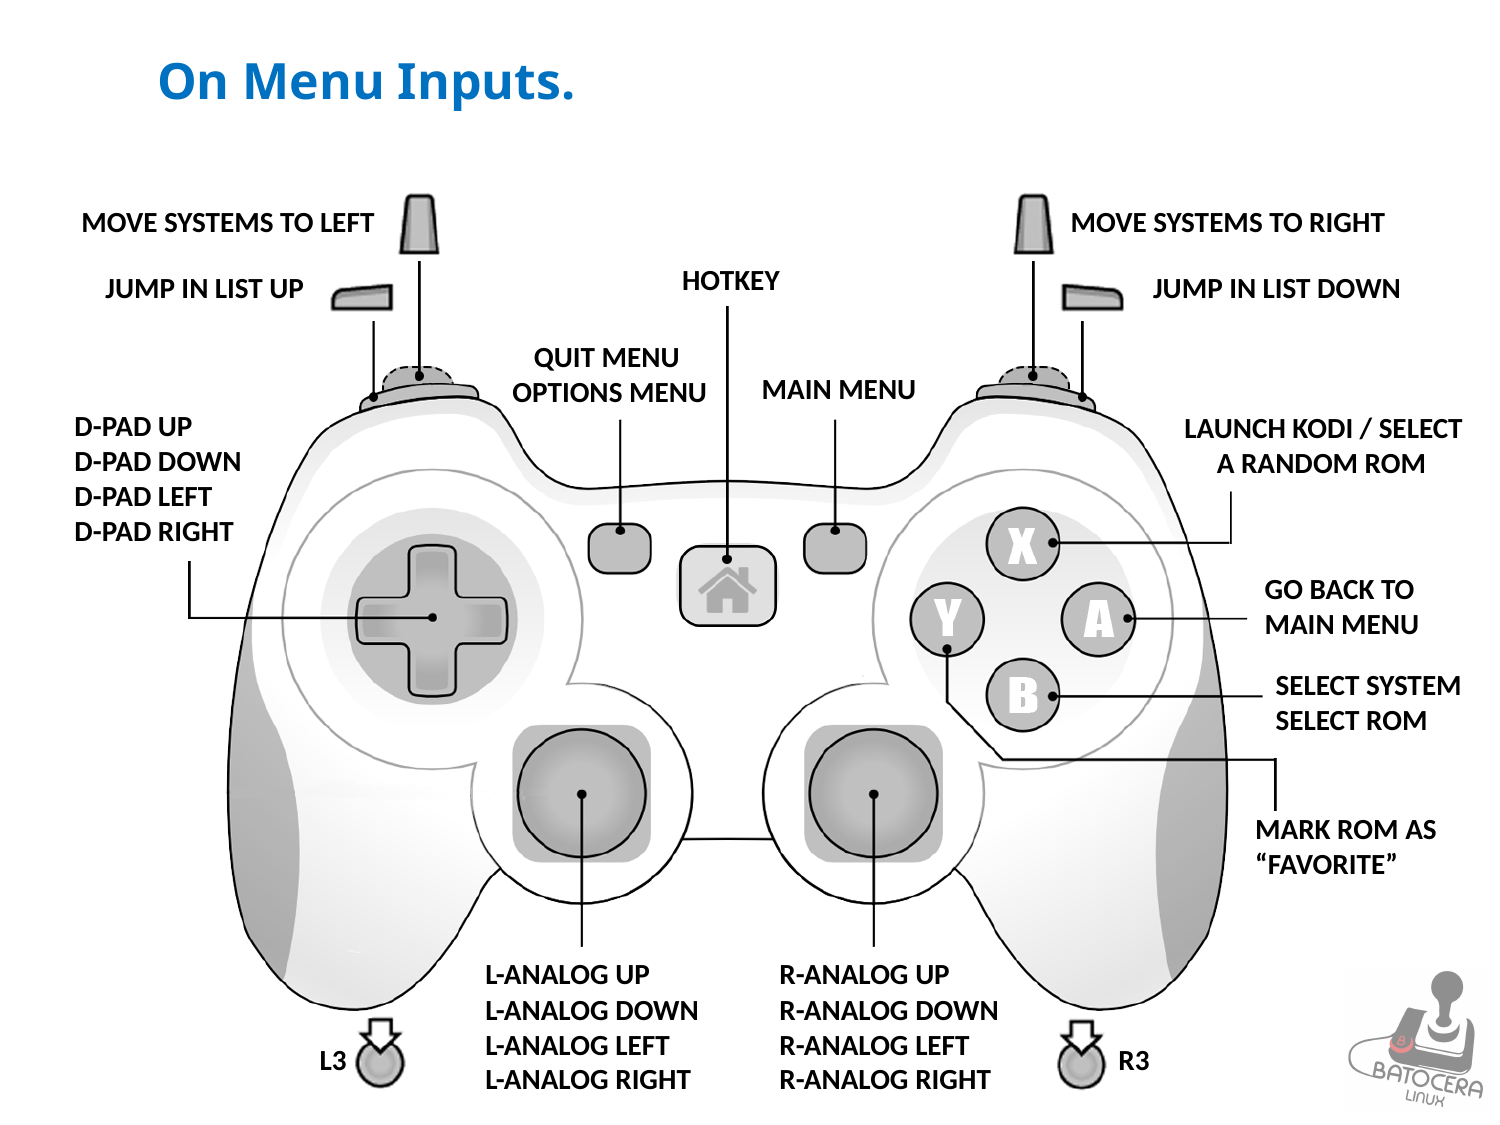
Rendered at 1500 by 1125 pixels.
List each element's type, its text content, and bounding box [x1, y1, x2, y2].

text_box MAIN MENU [746, 362, 956, 419]
text_box HOTKEY [667, 253, 810, 310]
text_box R-ANALOG UP R-ANALOG DOWN R-ANALOG LEFT R-ANALOG RIGHT [764, 948, 1050, 1125]
text_box L-ANALOG UP L-ANALOG DOWN L-ANALOG LEFT L-ANALOG RIGHT [470, 948, 751, 1125]
text_box MOVE SYSTEMS TO RIGHT [1055, 195, 1450, 251]
text_box MARK ROM AS “FAVORITE” [1240, 803, 1481, 900]
picture [158, 171, 1295, 1110]
text_box GO BACK TO MAIN MENU [1249, 563, 1461, 659]
text_box JUMP IN LIST UP [90, 261, 320, 318]
text_box On Menu Inputs. [142, 42, 591, 117]
text_box D-PAD UP D-PAD DOWN D-PAD LEFT D-PAD RIGHT [59, 399, 283, 577]
text_box L3 [304, 1034, 367, 1090]
text_box QUIT MENU OPTIONS MENU [497, 331, 737, 428]
text_box MOVE SYSTEMS TO LEFT [66, 195, 390, 251]
text_box JUMP IN LIST DOWN [1138, 261, 1455, 318]
text_box SELECT SYSTEM SELECT ROM [1260, 658, 1500, 755]
text_box R3 [1103, 1034, 1170, 1090]
text_box LAUNCH KODI / SELECT A RANDOM ROM [1169, 401, 1500, 544]
